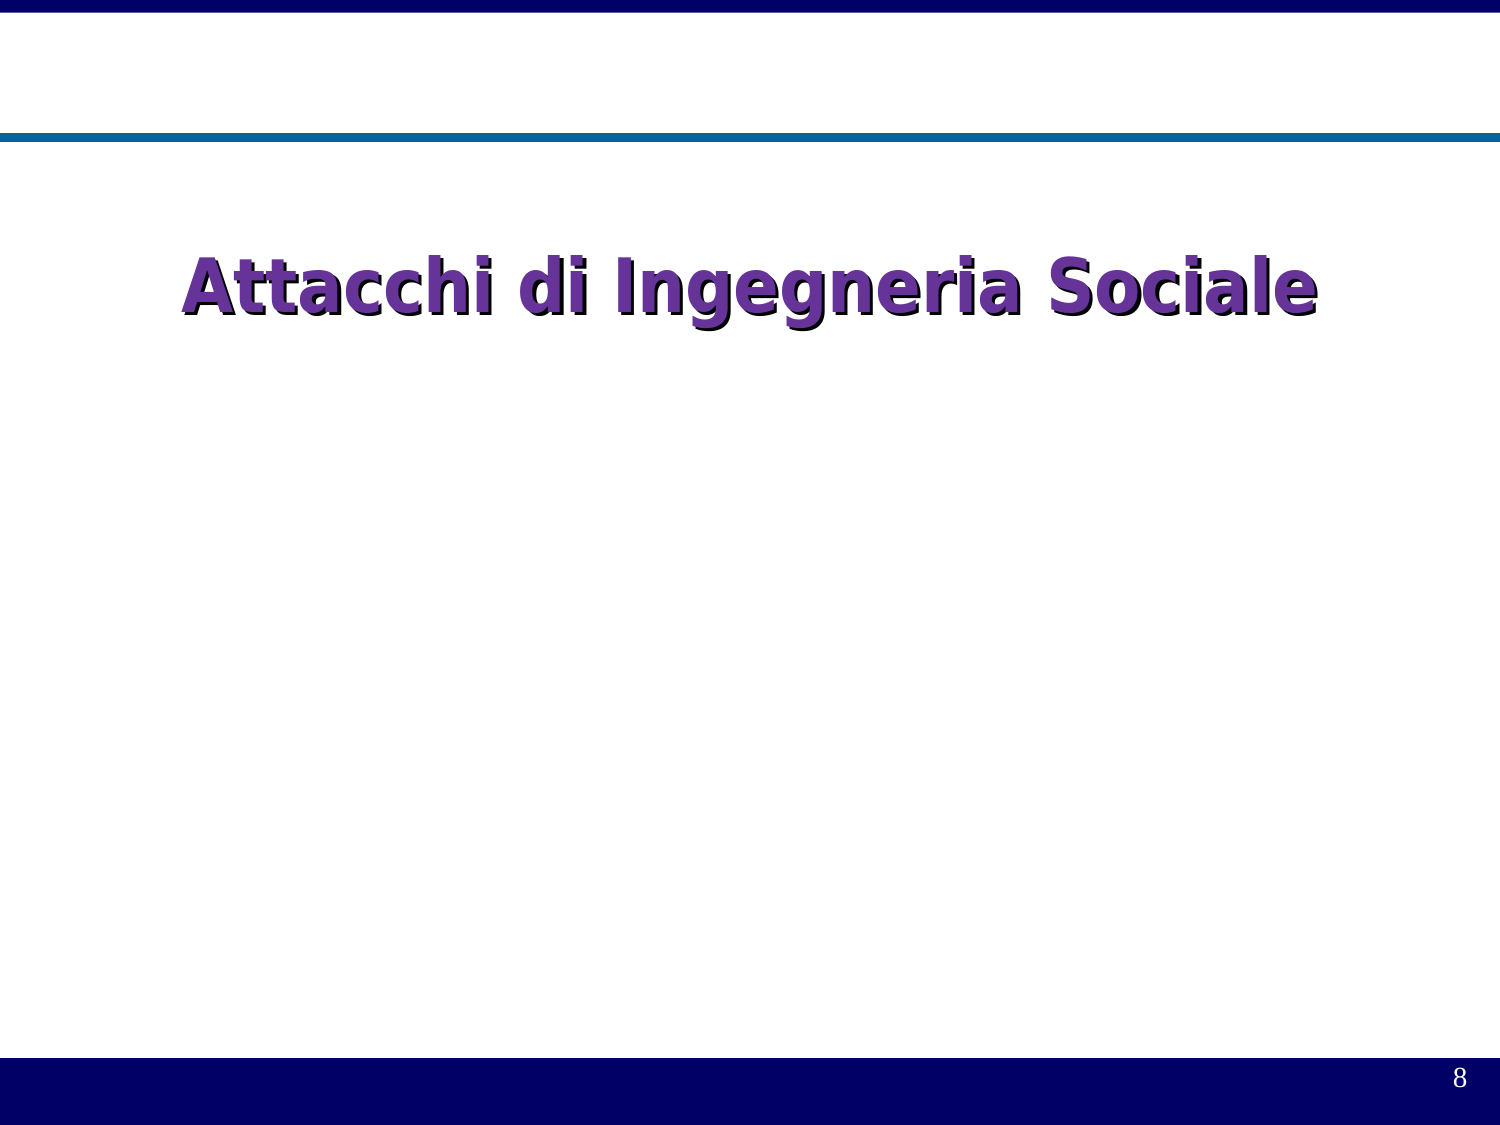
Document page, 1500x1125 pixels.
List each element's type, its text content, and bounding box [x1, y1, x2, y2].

subtitle Attacchi di Ingegneria Sociale [30, 0, 1471, 580]
